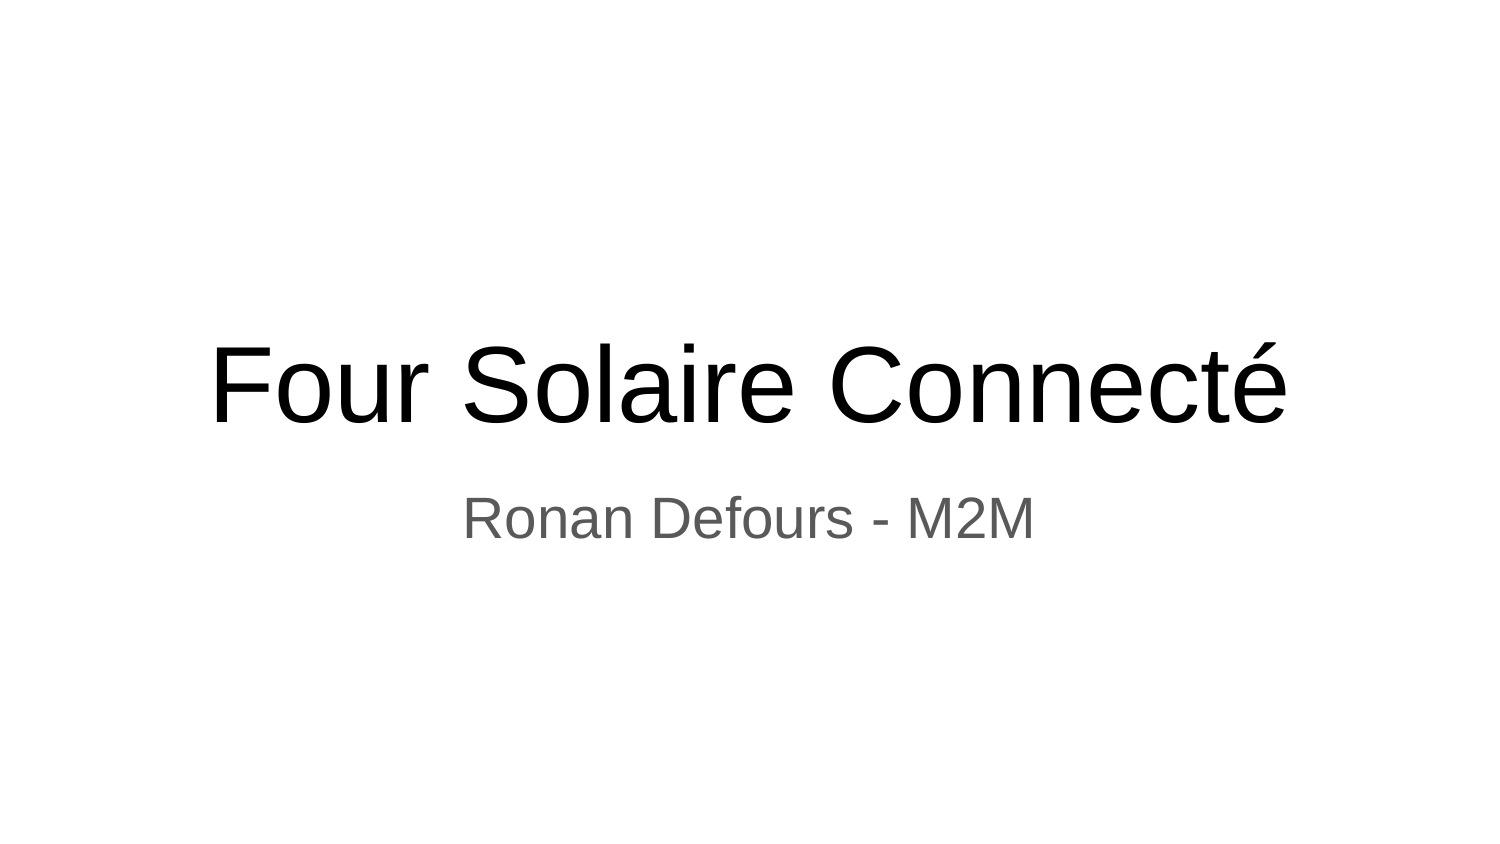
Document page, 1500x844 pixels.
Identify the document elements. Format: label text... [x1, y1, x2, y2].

title Four Solaire Connecté [51, 122, 1449, 459]
subtitle Ronan Defours - M2M [51, 464, 1449, 595]
